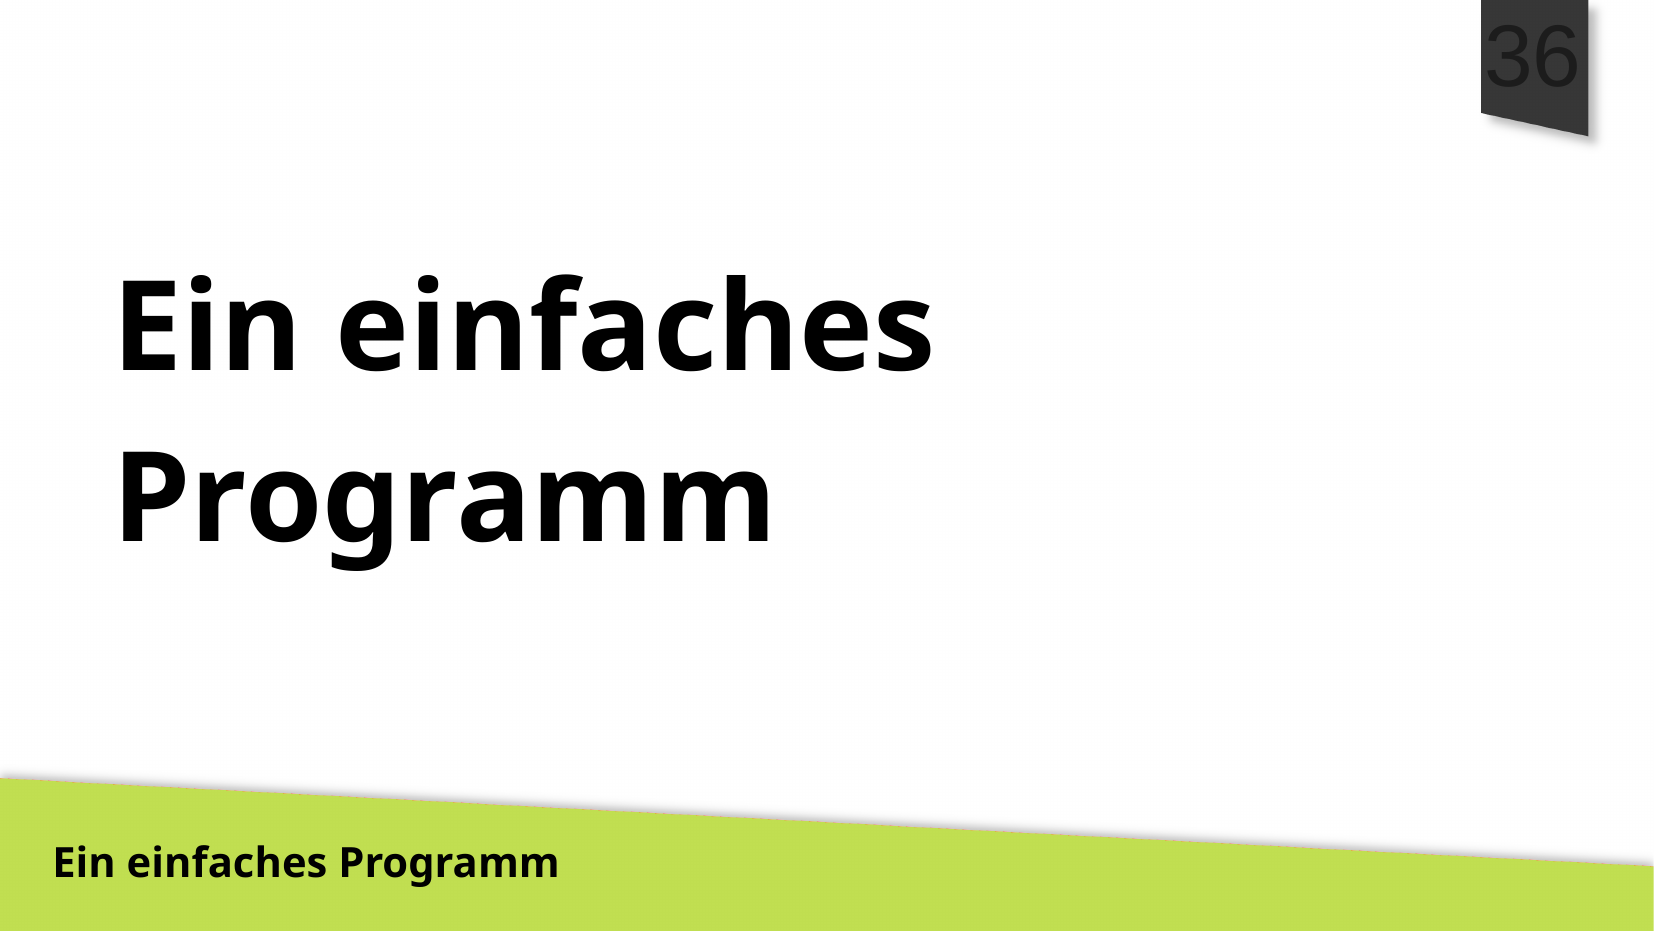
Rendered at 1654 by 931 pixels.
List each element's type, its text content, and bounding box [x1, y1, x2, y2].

title Ein einfaches Programm [112, 137, 1613, 678]
text_box Ein einfaches Programm [37, 825, 863, 901]
picture [0, 0, 1654, 931]
text_box <Foliennummer> [1145, 0, 1597, 151]
